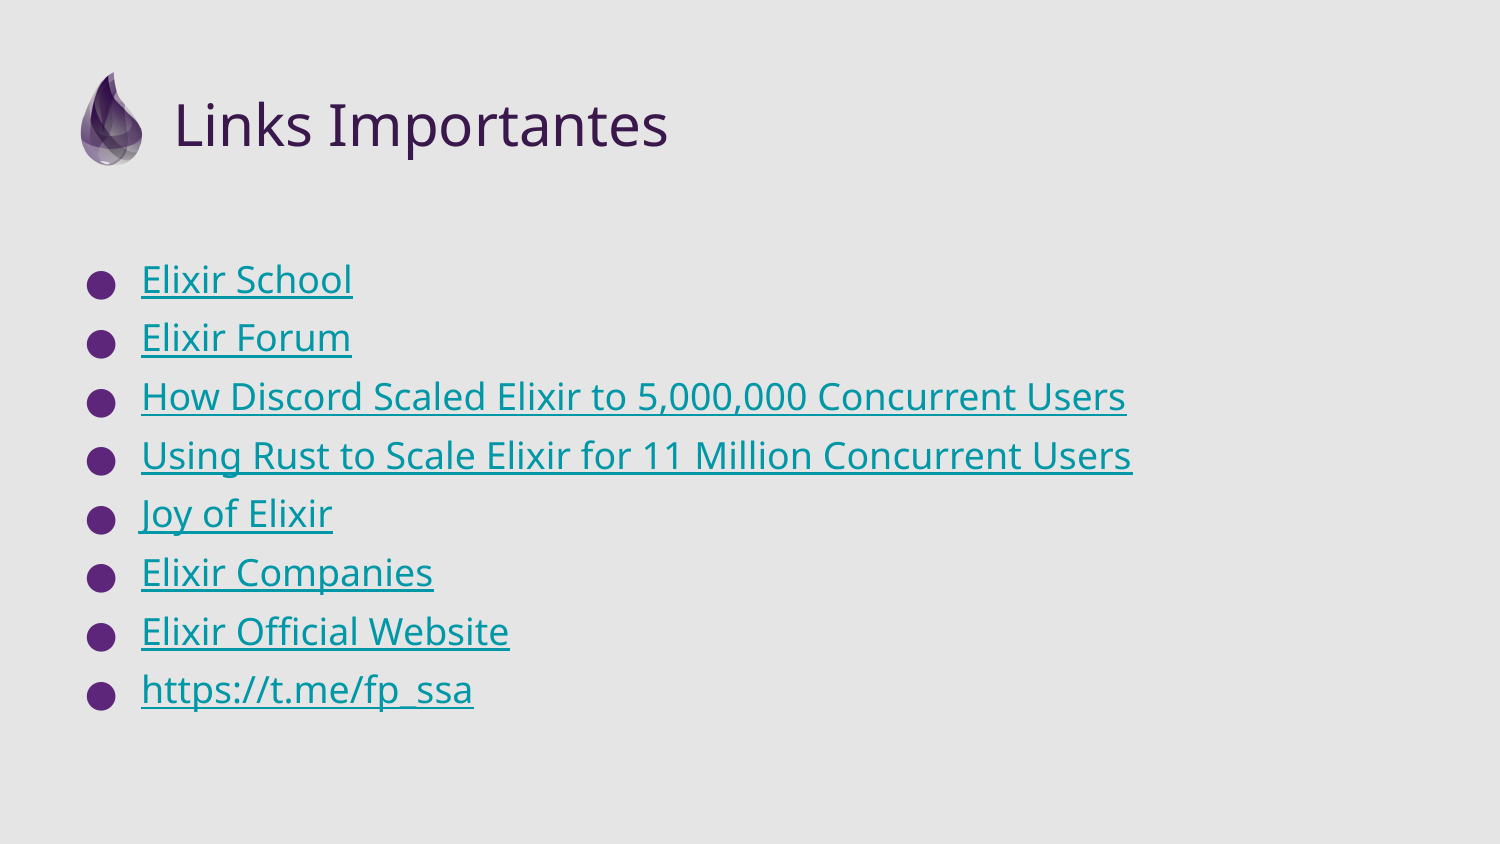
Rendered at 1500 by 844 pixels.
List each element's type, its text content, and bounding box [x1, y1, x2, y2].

picture [64, 72, 158, 167]
list Elixir School Elixir Forum How Discord Scaled Elixir to 5,000,000 Concurrent Users Using Rust to Scale Elixir for 11 Million Concurrent Users Joy of Elixir Elixir Companies Elixir Official Website https://t.me/fp_ssa [51, 233, 1420, 794]
title Links Importantes [158, 72, 1449, 167]
